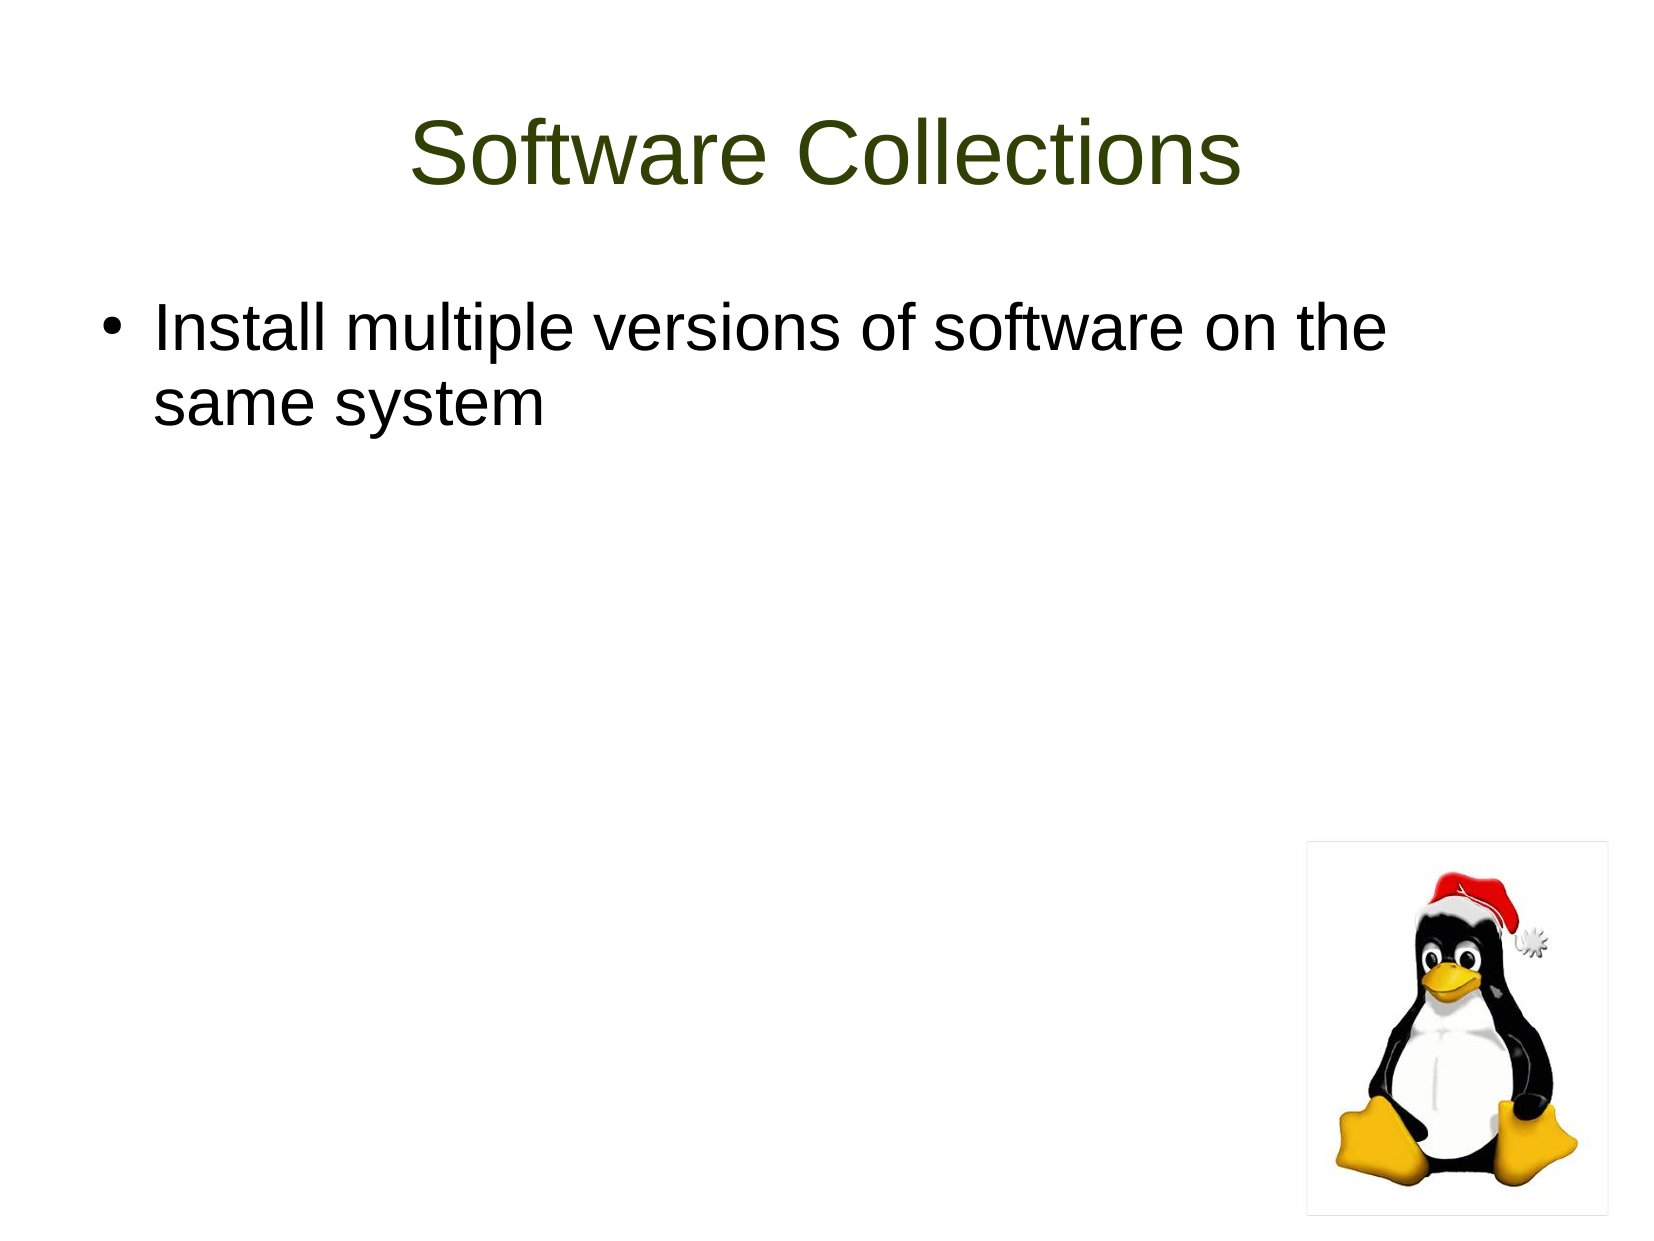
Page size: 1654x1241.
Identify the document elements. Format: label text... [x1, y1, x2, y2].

title Software Collections [82, 49, 1571, 257]
picture [1260, 831, 1654, 1225]
list Install multiple versions of software on the same system [82, 290, 1571, 1109]
